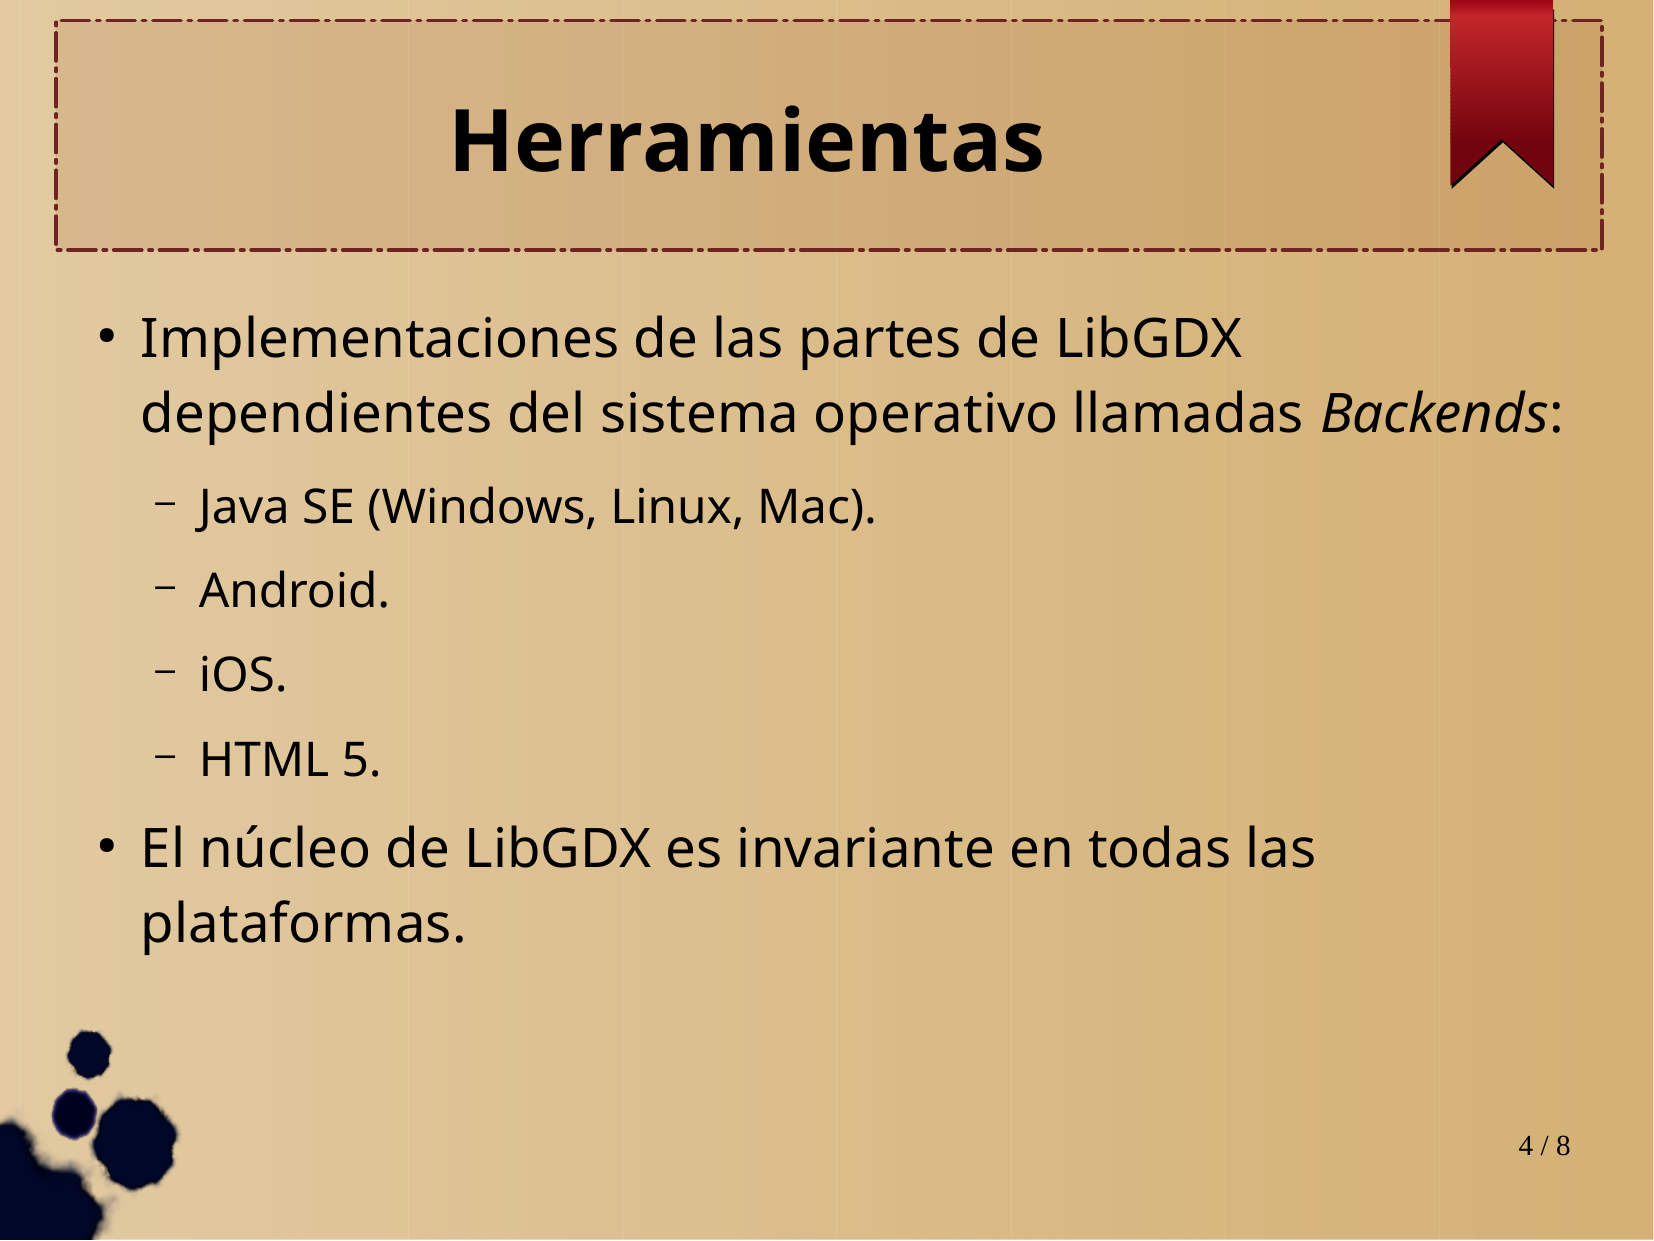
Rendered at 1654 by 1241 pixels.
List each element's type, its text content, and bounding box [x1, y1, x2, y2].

list Implementaciones de las partes de LibGDX dependientes del sistema operativo llamadas Backends: Java SE (Windows, Linux, Mac). Android. iOS. HTML 5. El núcleo de LibGDX es invariante en todas las plataformas. [82, 299, 1571, 1019]
title Herramientas [82, 47, 1412, 229]
